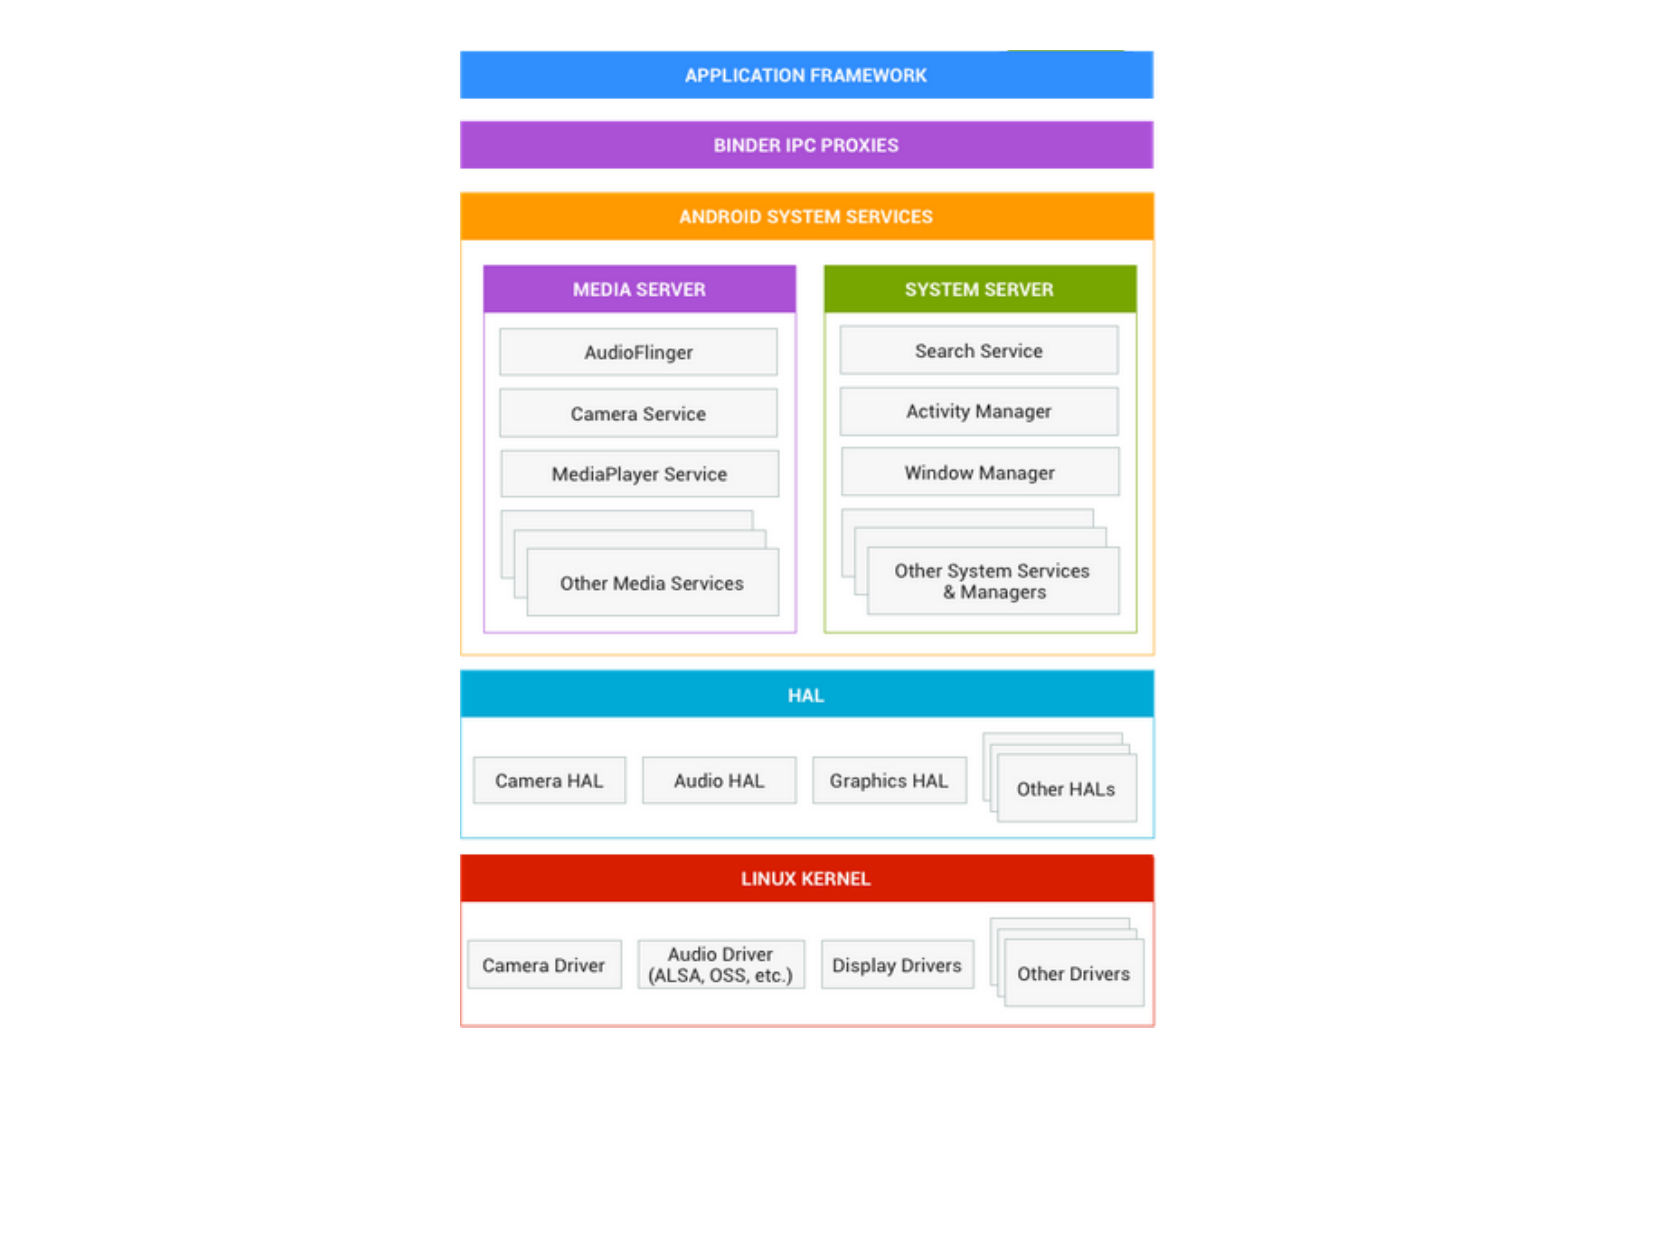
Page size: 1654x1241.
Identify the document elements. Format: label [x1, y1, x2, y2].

picture [460, 50, 1158, 1028]
